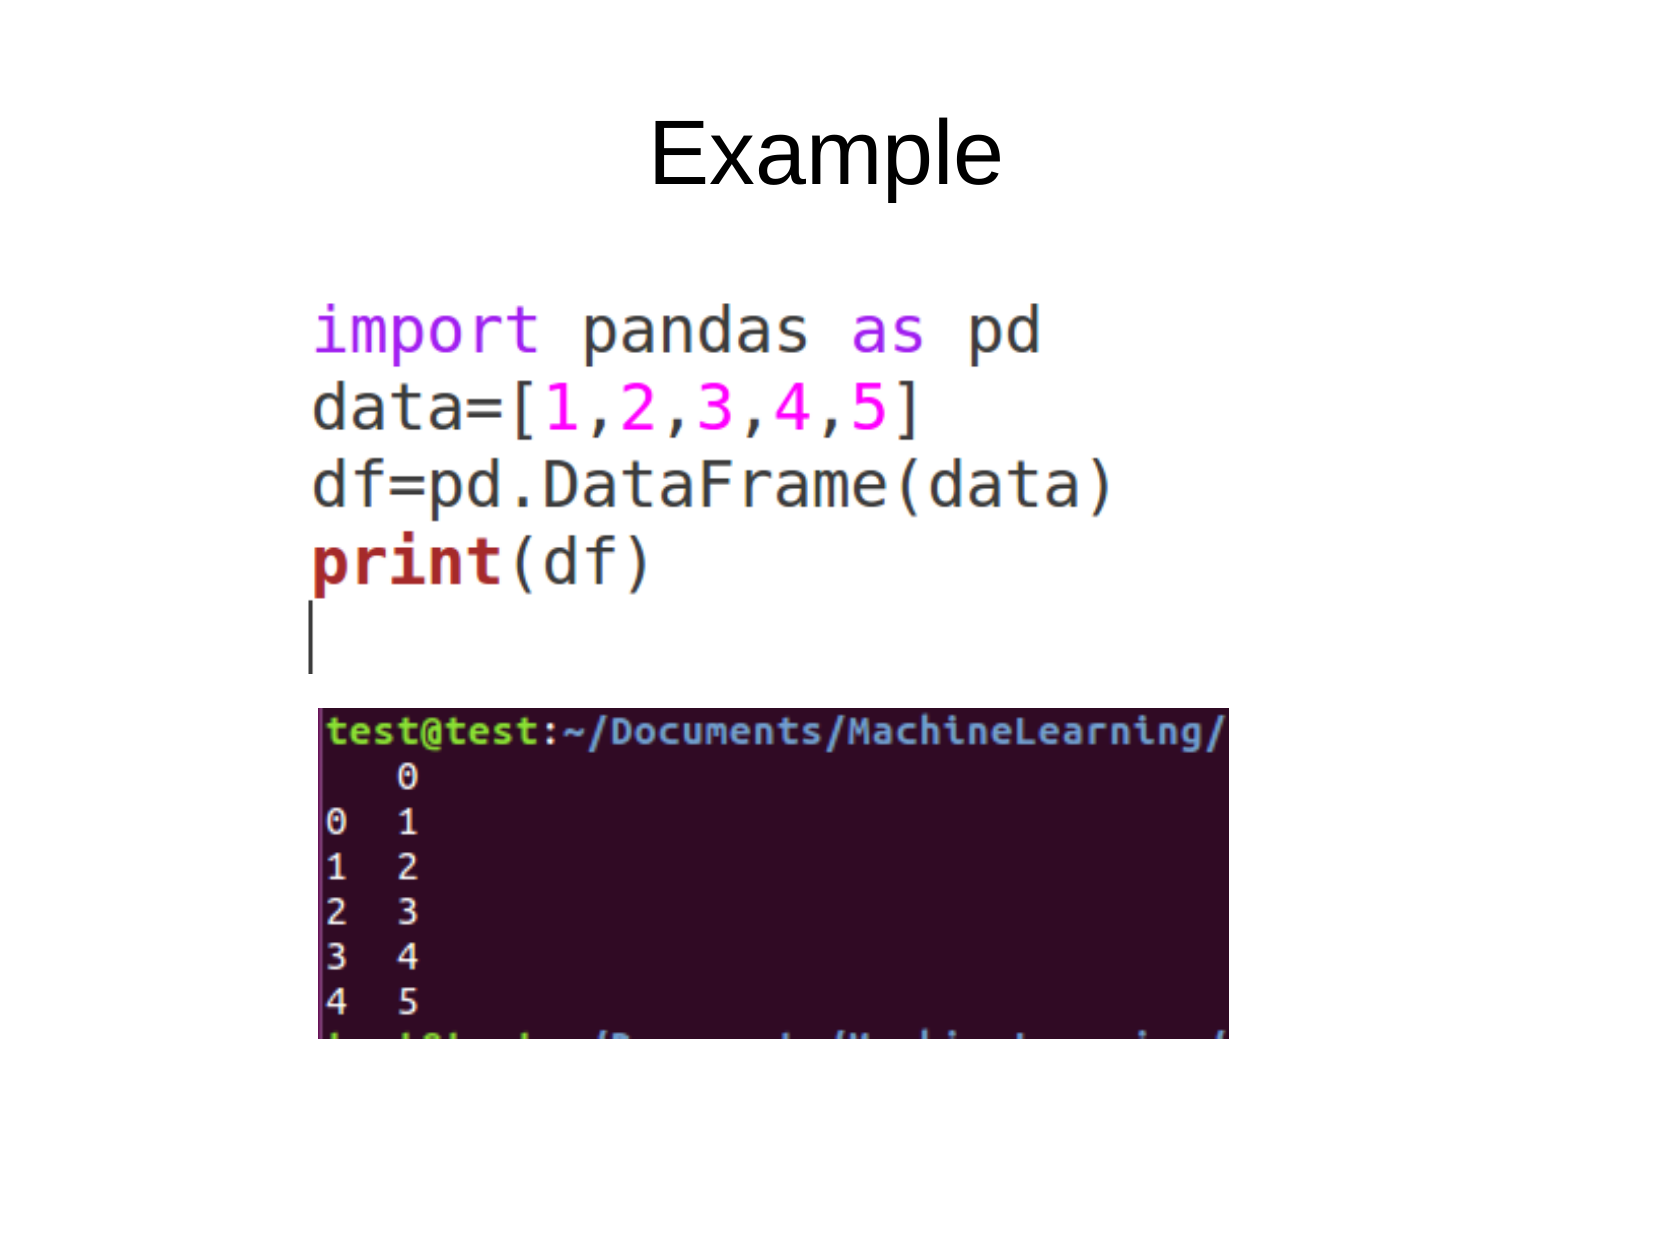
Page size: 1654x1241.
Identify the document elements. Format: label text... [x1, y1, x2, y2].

title Example [82, 49, 1571, 257]
picture [318, 708, 1229, 1039]
picture [307, 298, 1453, 674]
